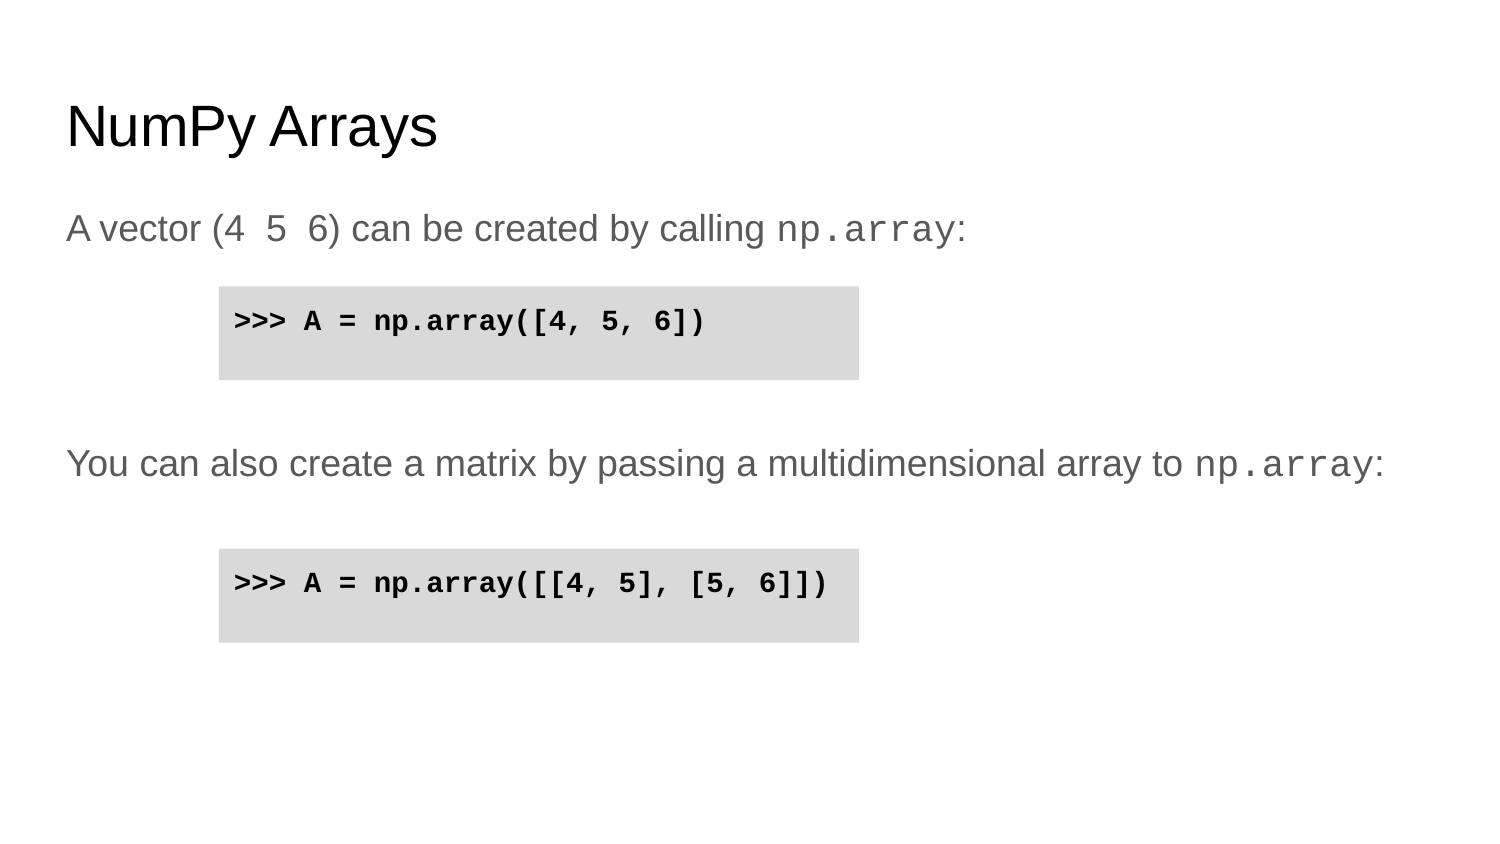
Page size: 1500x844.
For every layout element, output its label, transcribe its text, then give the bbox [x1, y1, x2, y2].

text_box >>> A = np.array([[4, 5], [5, 6]]) [218, 548, 859, 643]
text_box >>> A = np.array([4, 5, 6]) [218, 286, 859, 381]
list A vector (4 5 6) can be created by calling np.array: You can also create a matrix by passing a multidimensional array to np.array: [51, 189, 1449, 750]
title NumPy Arrays [51, 72, 1449, 167]
